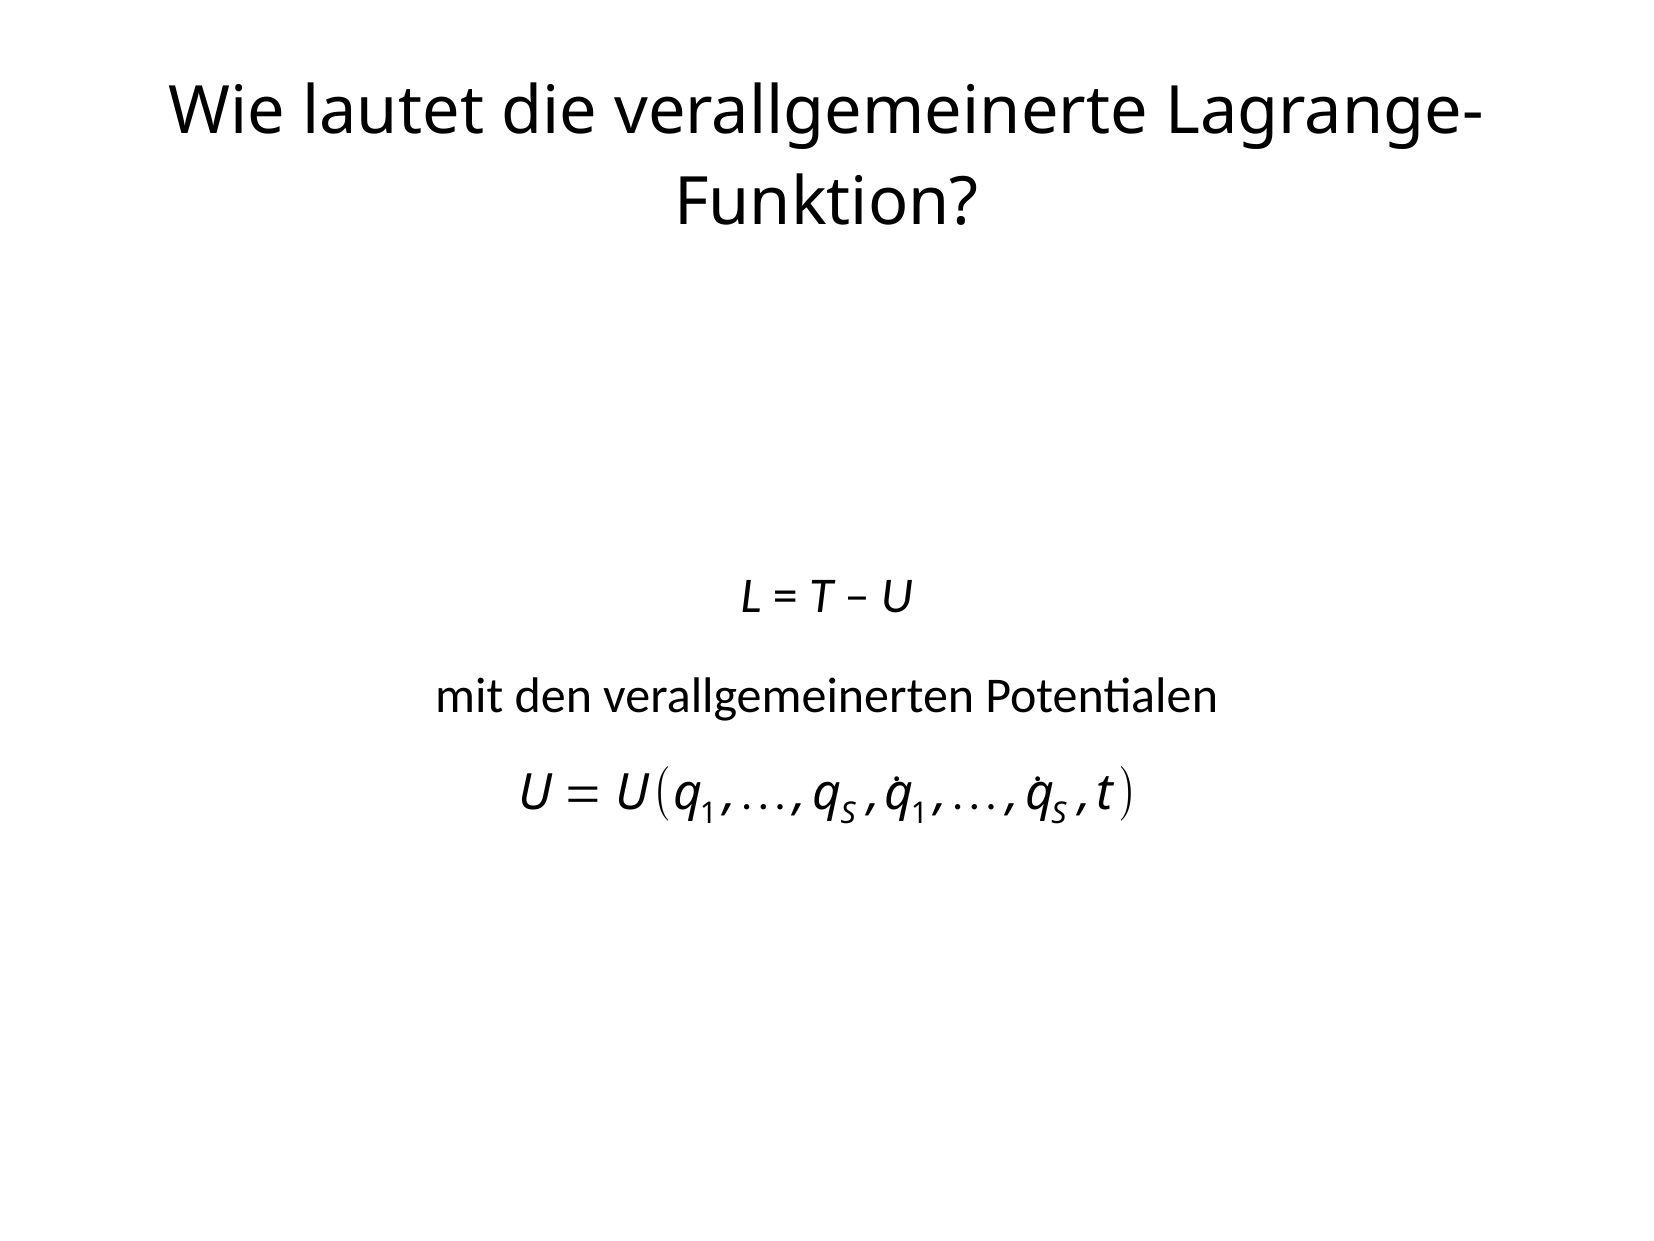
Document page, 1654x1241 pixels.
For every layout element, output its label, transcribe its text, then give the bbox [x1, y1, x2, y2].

subtitle L = T – U mit den verallgemeinerten Potentialen [82, 290, 1571, 1010]
title Wie lautet die verallgemeinerte Lagrange-Funktion? [82, 49, 1571, 257]
chart [512, 762, 1142, 832]
